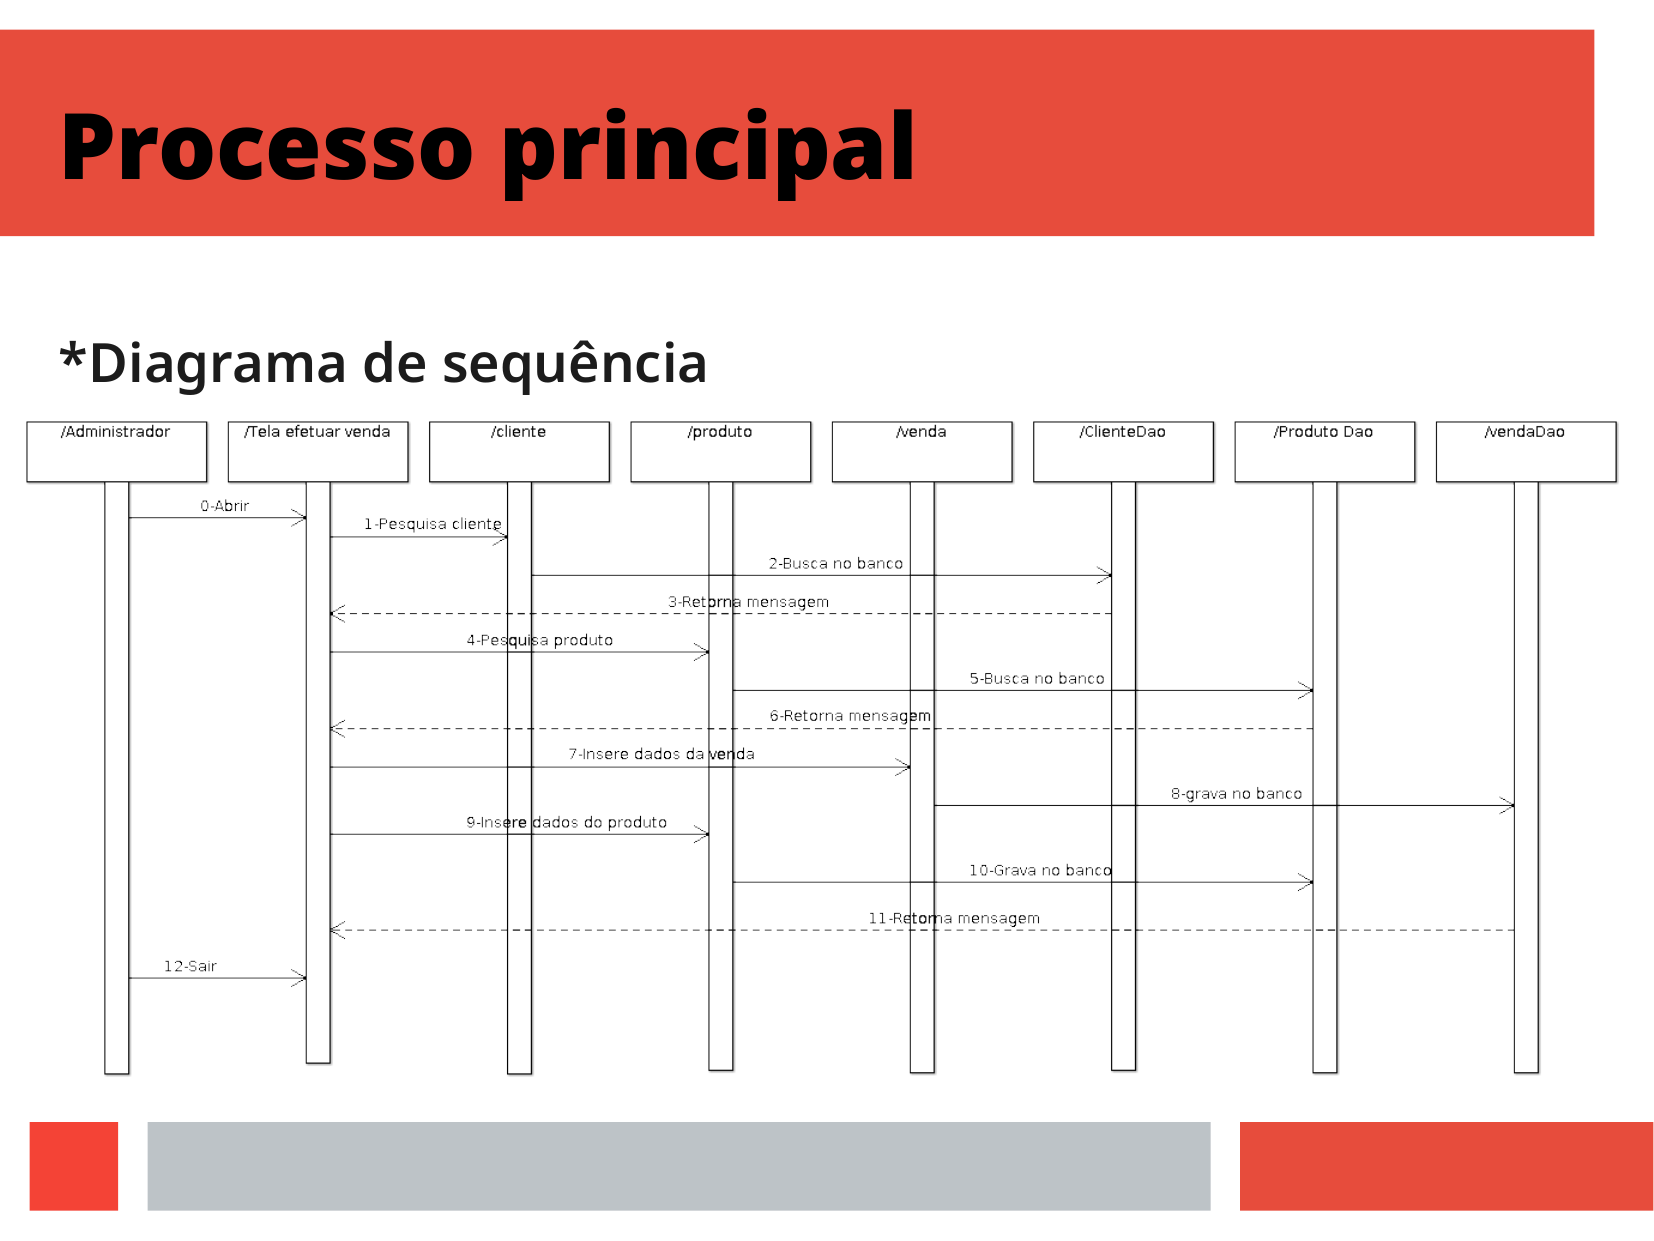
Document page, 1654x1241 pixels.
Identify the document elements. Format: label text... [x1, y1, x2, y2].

list *Diagrama de sequência [59, 324, 1565, 383]
picture [0, 383, 1654, 1113]
title Processo principal [59, 59, 1595, 207]
